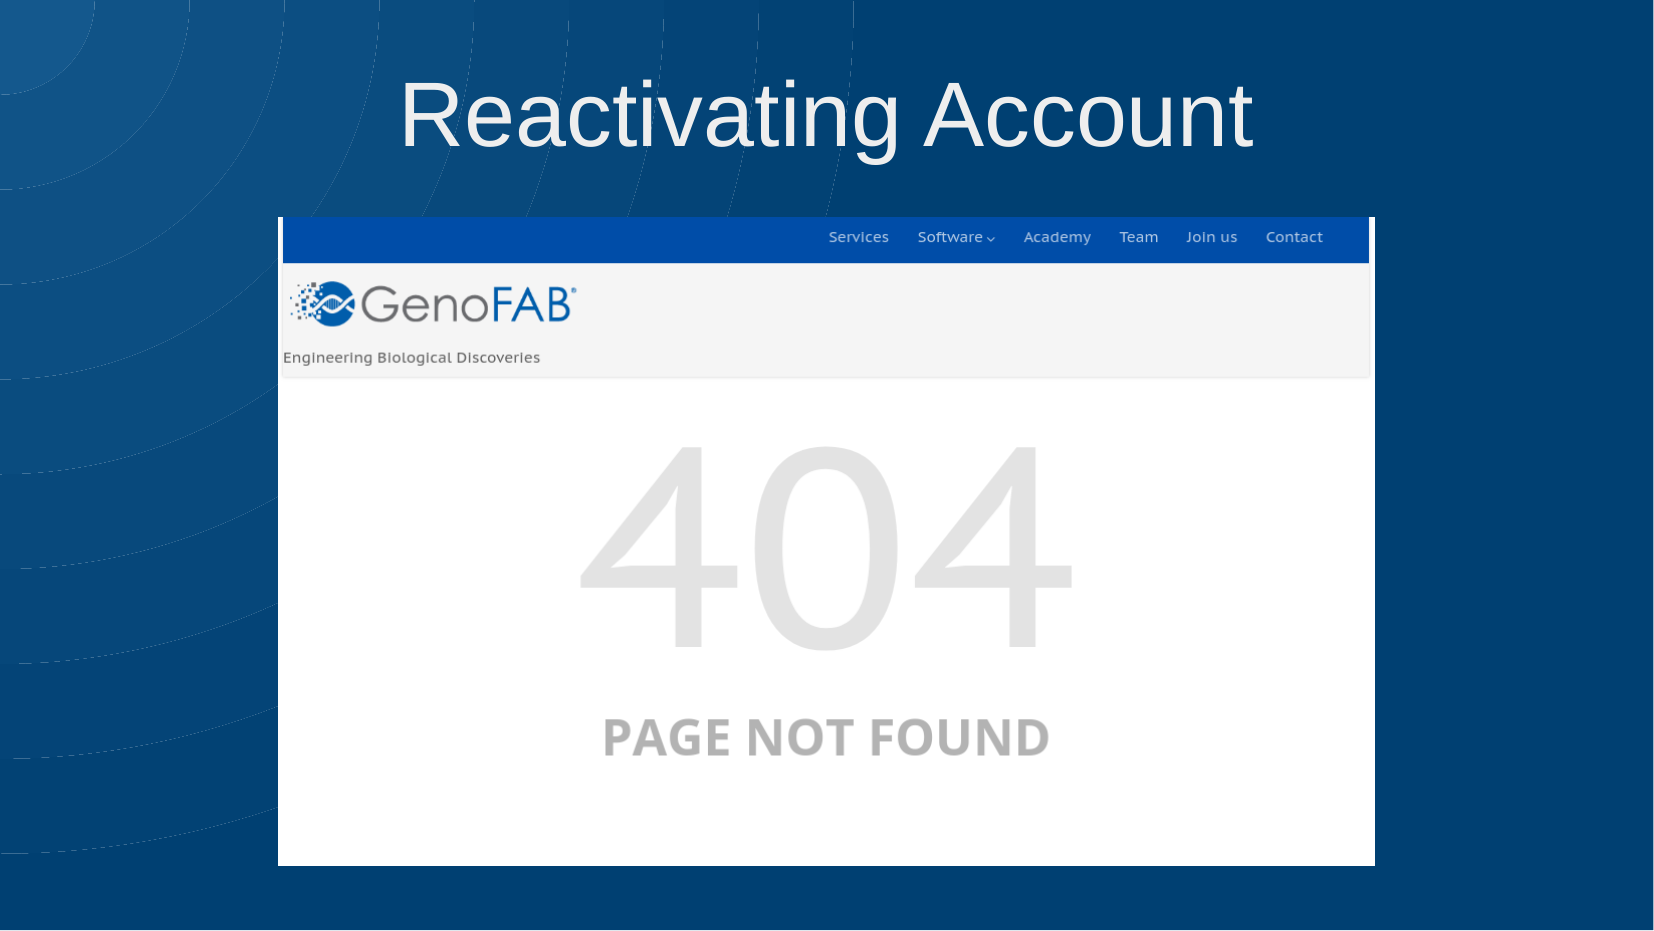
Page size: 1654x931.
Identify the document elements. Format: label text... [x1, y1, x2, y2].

picture [278, 217, 1375, 867]
title Reactivating Account [82, 37, 1571, 193]
